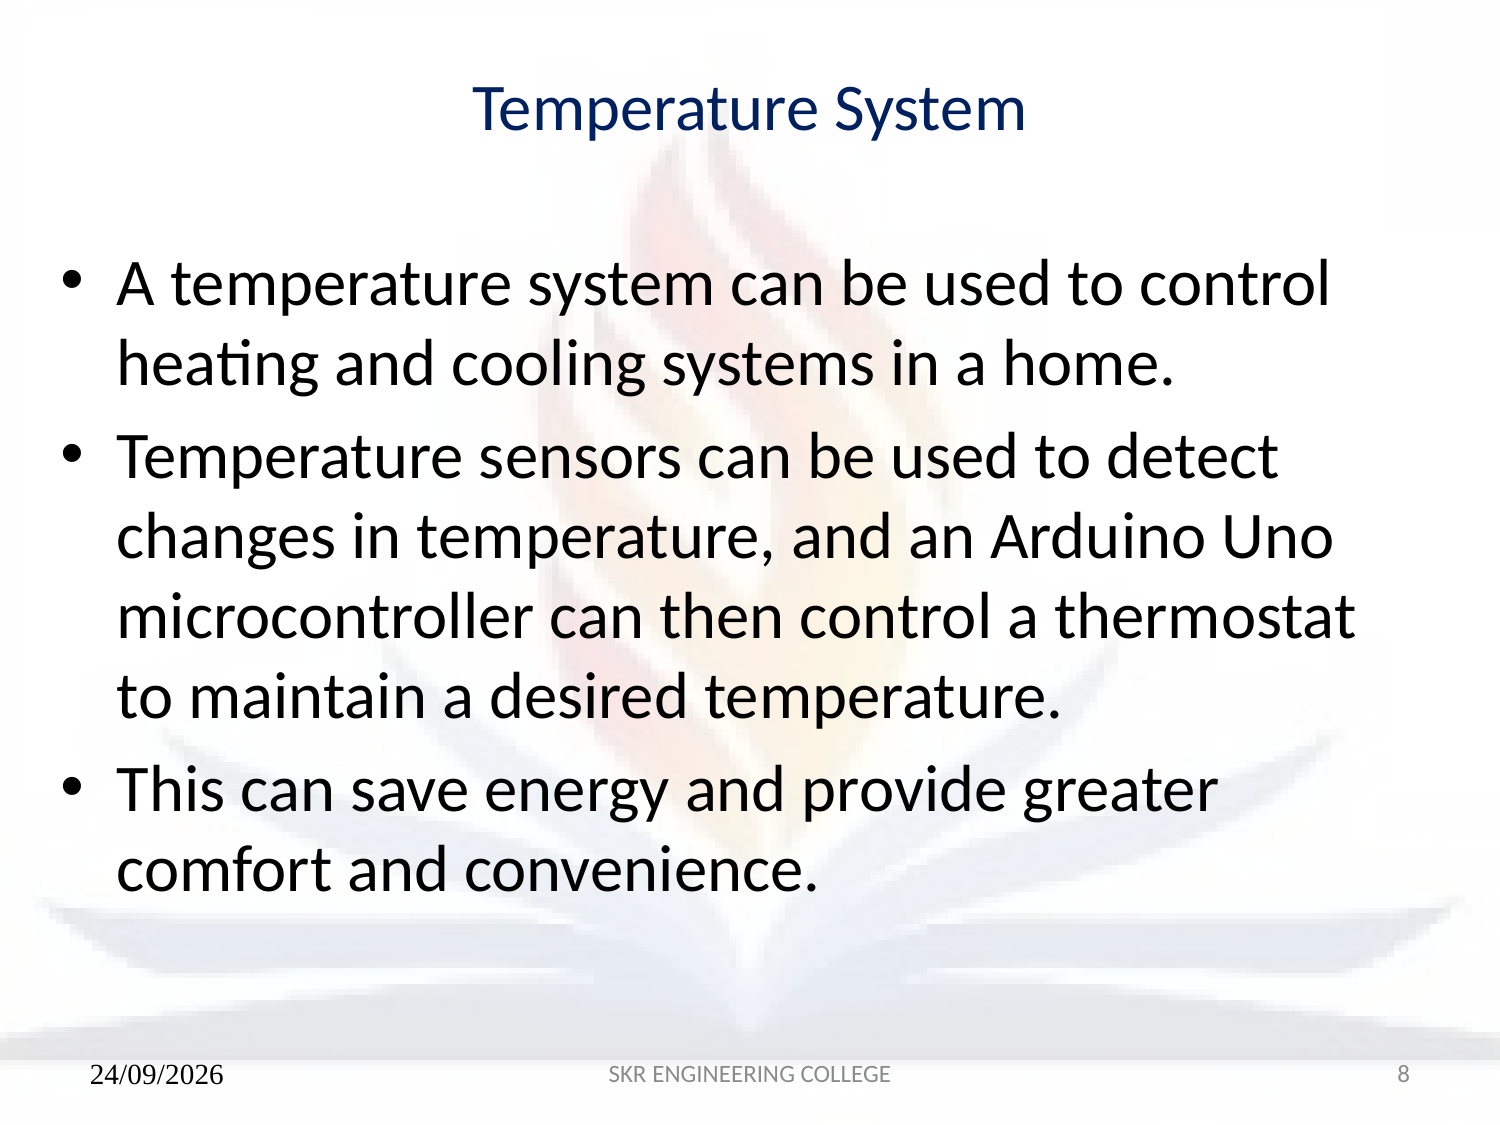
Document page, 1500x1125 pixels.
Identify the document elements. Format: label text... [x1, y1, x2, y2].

list A temperature system can be used to control heating and cooling systems in a home. Temperature sensors can be used to detect changes in temperature, and an Arduino Uno microcontroller can then control a thermostat to maintain a desired temperature. This can save energy and provide greater comfort and convenience. [45, 138, 1396, 881]
title Temperature System [75, 45, 1425, 163]
